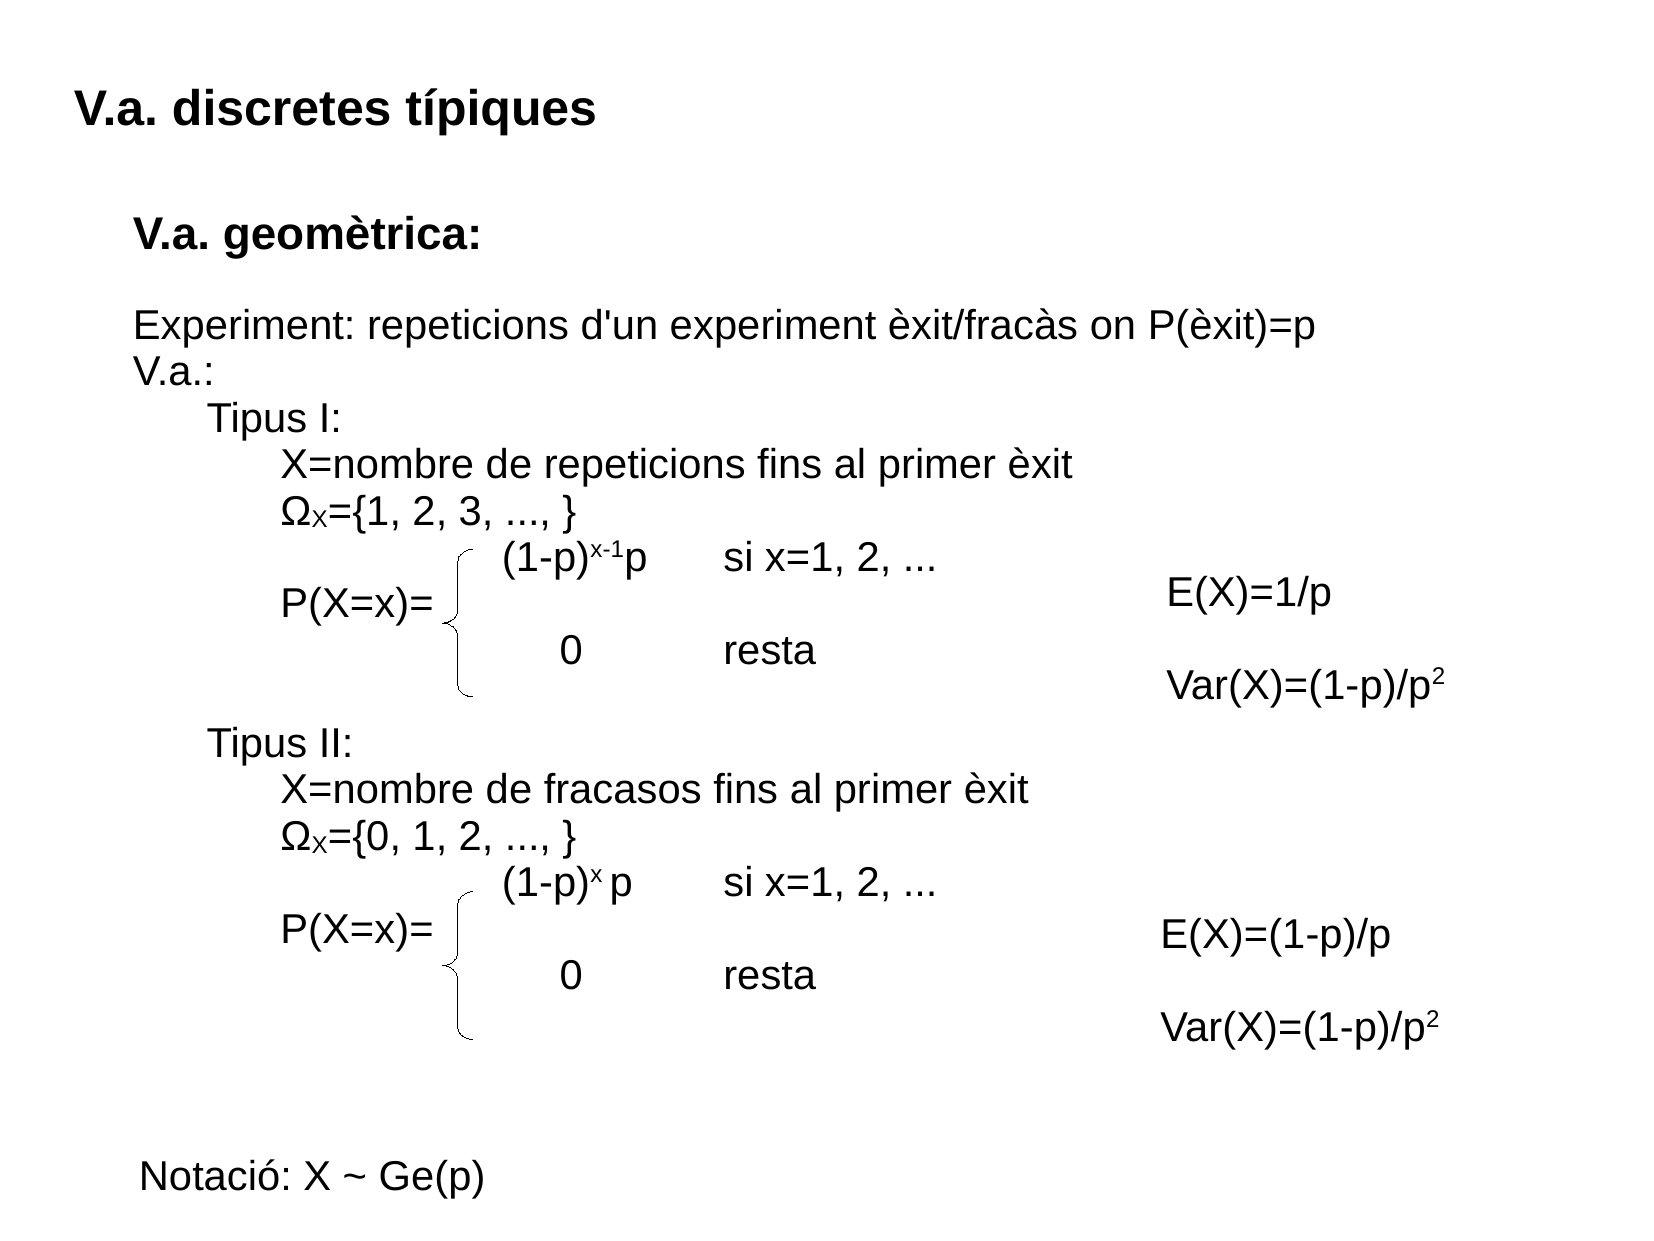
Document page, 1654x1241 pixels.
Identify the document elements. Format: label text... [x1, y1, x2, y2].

text_box V.a. geomètrica: Experiment: repeticions d'un experiment èxit/fracàs on P(èxit)=p V.a.: Tipus I: X=nombre de repeticions fins al primer èxit ΩX={1, 2, 3, ..., } (1-p)x-1p si x=1, 2, ... P(X=x)= 0 resta Tipus II: X=nombre de fracasos fins al primer èxit ΩX={0, 1, 2, ..., } (1-p)x p si x=1, 2, ... P(X=x)= 0 resta [118, 200, 1625, 1230]
text_box E(X)=(1-p)/p Var(X)=(1-p)/p2 [1145, 903, 1530, 1061]
text_box E(X)=1/p Var(X)=(1-p)/p2 [1151, 561, 1506, 765]
text_box V.a. discretes típiques [59, 72, 739, 145]
text_box Notació: X ~ Ge(p) [124, 1145, 680, 1211]
